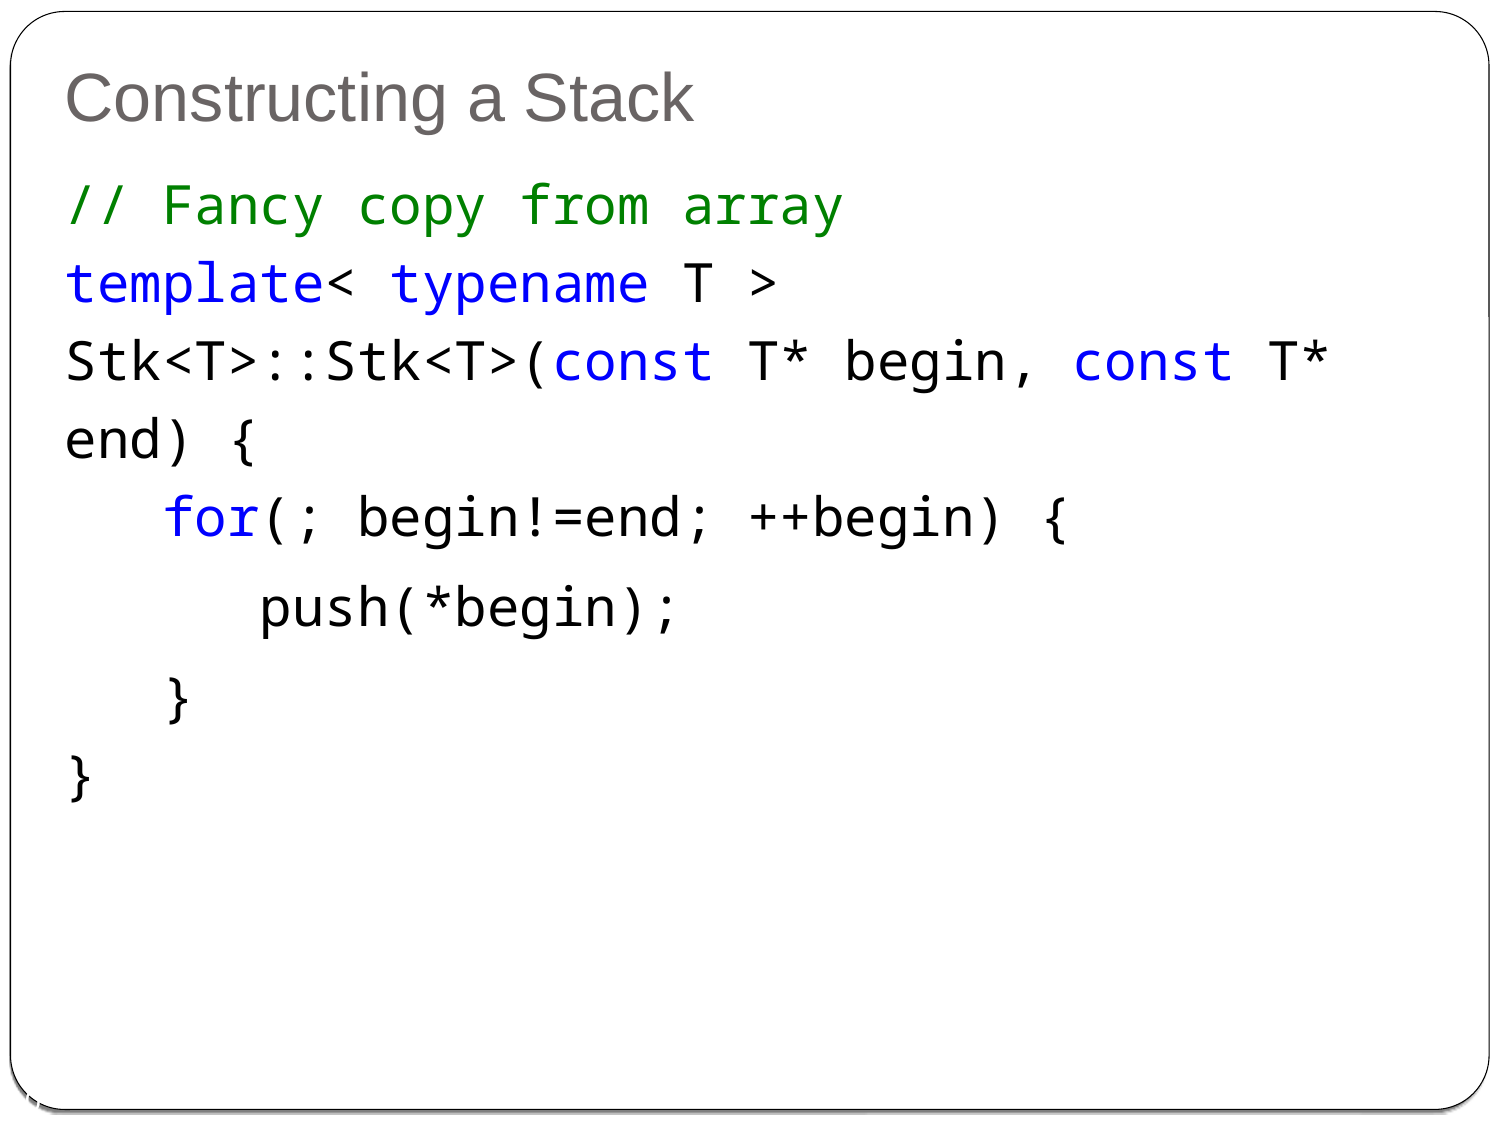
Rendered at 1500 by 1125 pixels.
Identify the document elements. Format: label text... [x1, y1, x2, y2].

slide_number <number> [0, 1074, 50, 1125]
list // Fancy copy from array template< typename T > Stk<T>::Stk<T>(const T* begin, const T* end) { for(; begin!=end; ++begin) { push(*begin); } } [50, 149, 1488, 1088]
title Constructing a Stack [50, 45, 1450, 149]
